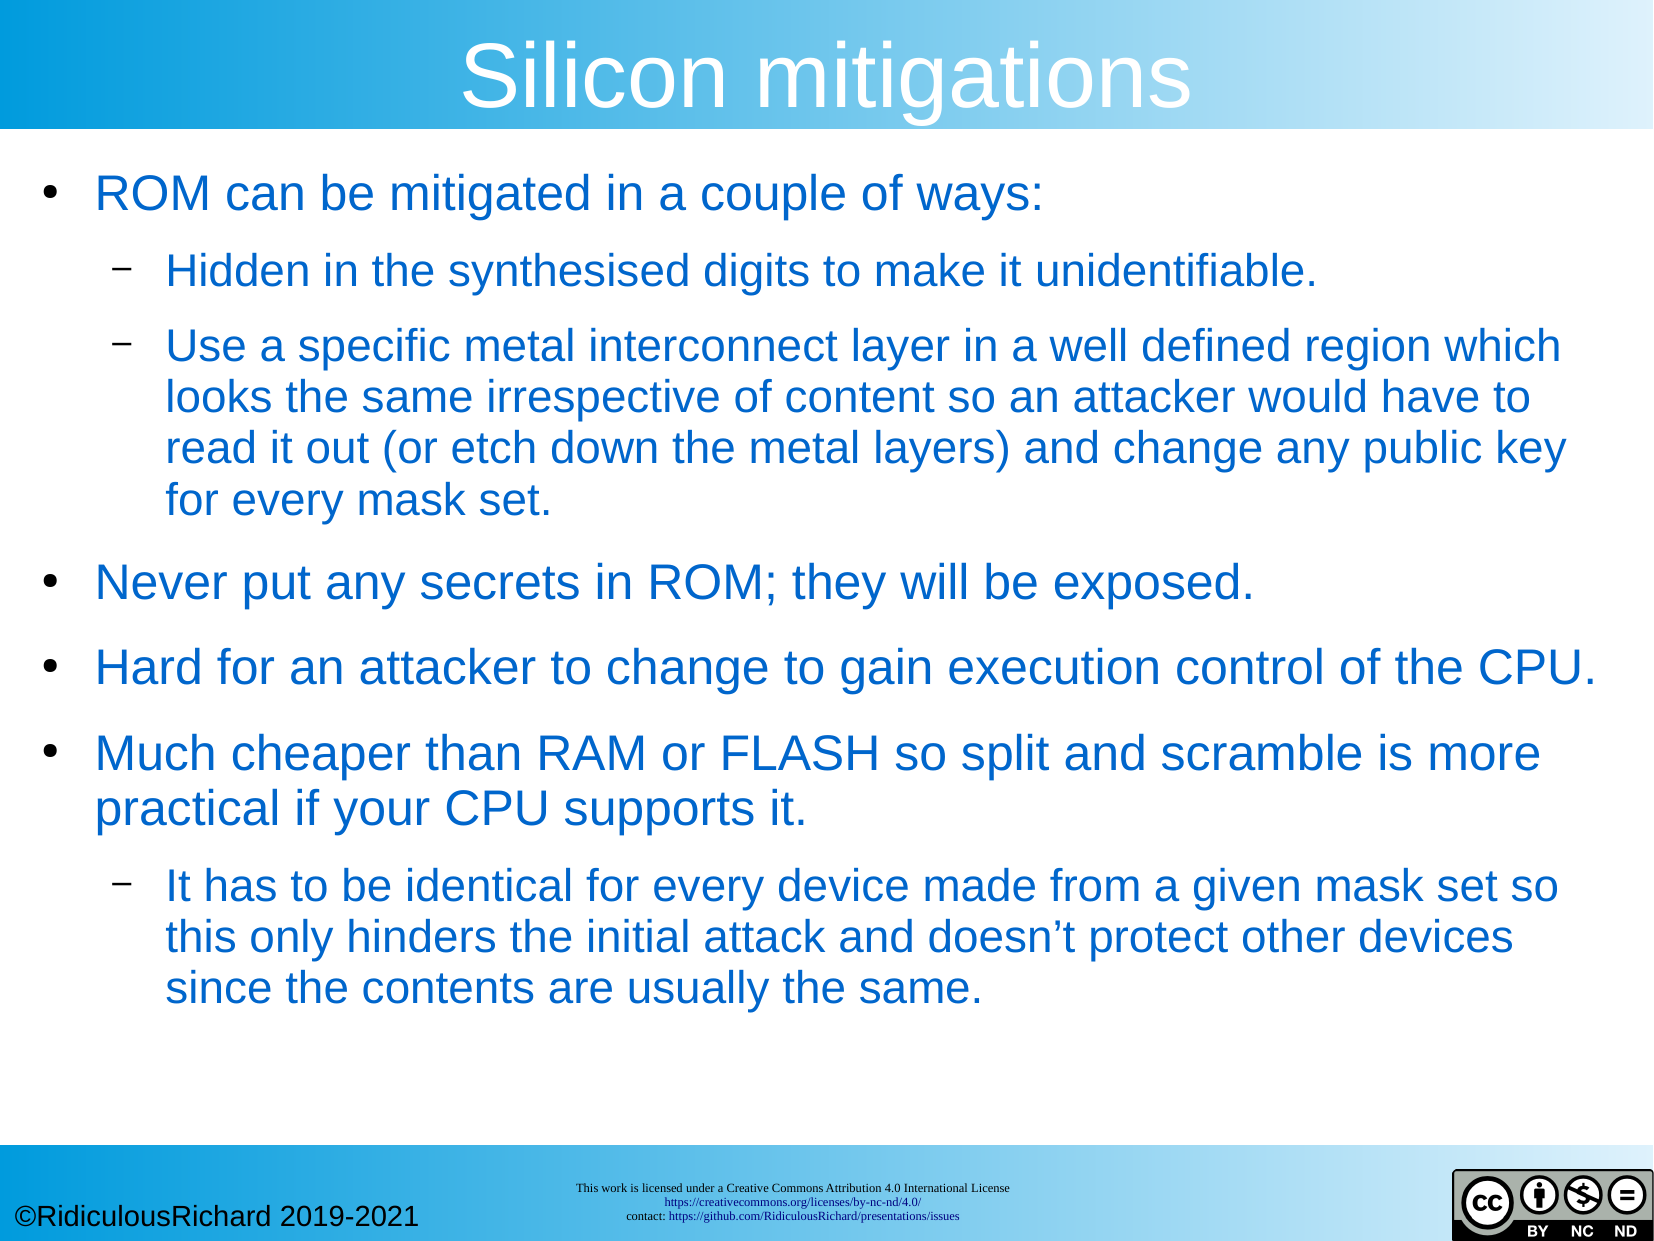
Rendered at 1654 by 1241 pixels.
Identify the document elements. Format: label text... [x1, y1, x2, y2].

picture [138, 1146, 142, 1241]
title Silicon mitigations [82, 23, 1571, 129]
list ROM can be mitigated in a couple of ways: Hidden in the synthesised digits to make it unidentifiable. Use a specific metal interconnect layer in a well defined region which looks the same irrespective of content so an attacker would have to read it out (or etch down the metal layers) and change any public key for every mask set. Never put any secrets in ROM; they will be exposed. Hard for an attacker to change to gain execution control of the CPU. Much cheaper than RAM or FLASH so split and scramble is more practical if your CPU supports it. It has to be identical for every device made from a given mask set so this only hinders the initial attack and doesn’t protect other devices since the contents are usually the same. [23, 165, 1630, 1123]
picture [1452, 1169, 1654, 1241]
